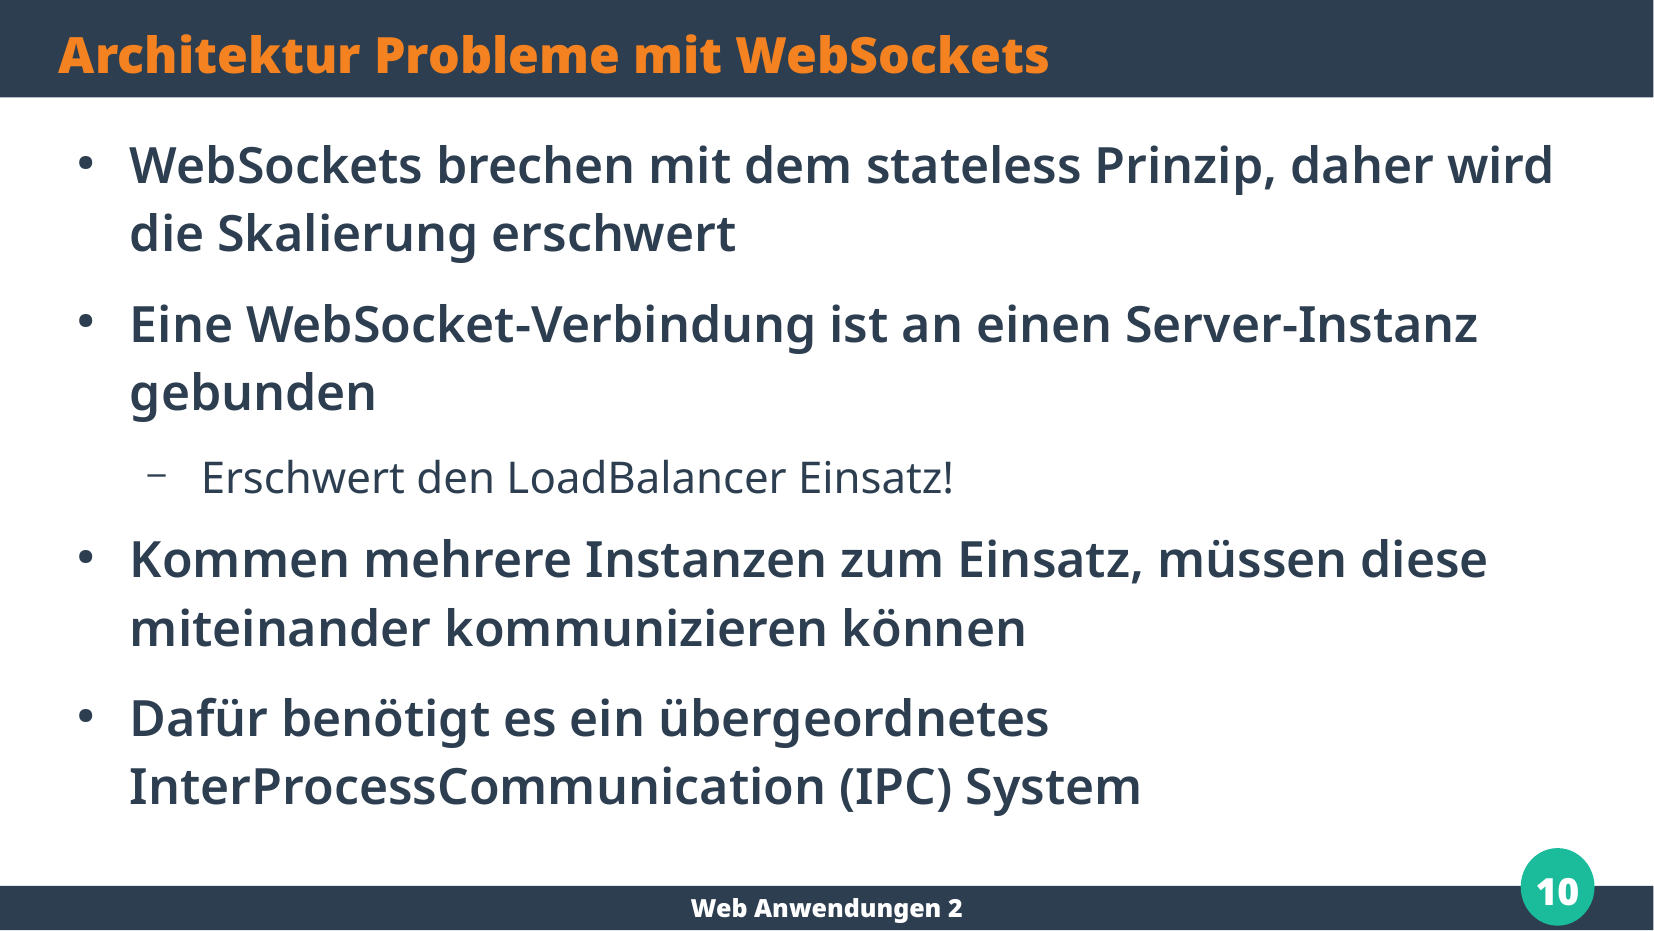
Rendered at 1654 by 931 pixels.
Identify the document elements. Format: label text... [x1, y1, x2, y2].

list WebSockets brechen mit dem stateless Prinzip, daher wird die Skalierung erschwert Eine WebSocket-Verbindung ist an einen Server-Instanz gebunden Erschwert den LoadBalancer Einsatz! Kommen mehrere Instanzen zum Einsatz, müssen diese miteinander kommunizieren können Dafür benötigt es ein übergeordnetes InterProcessCommunication (IPC) System [59, 129, 1595, 864]
title Architektur Probleme mit WebSockets [59, 8, 1595, 89]
